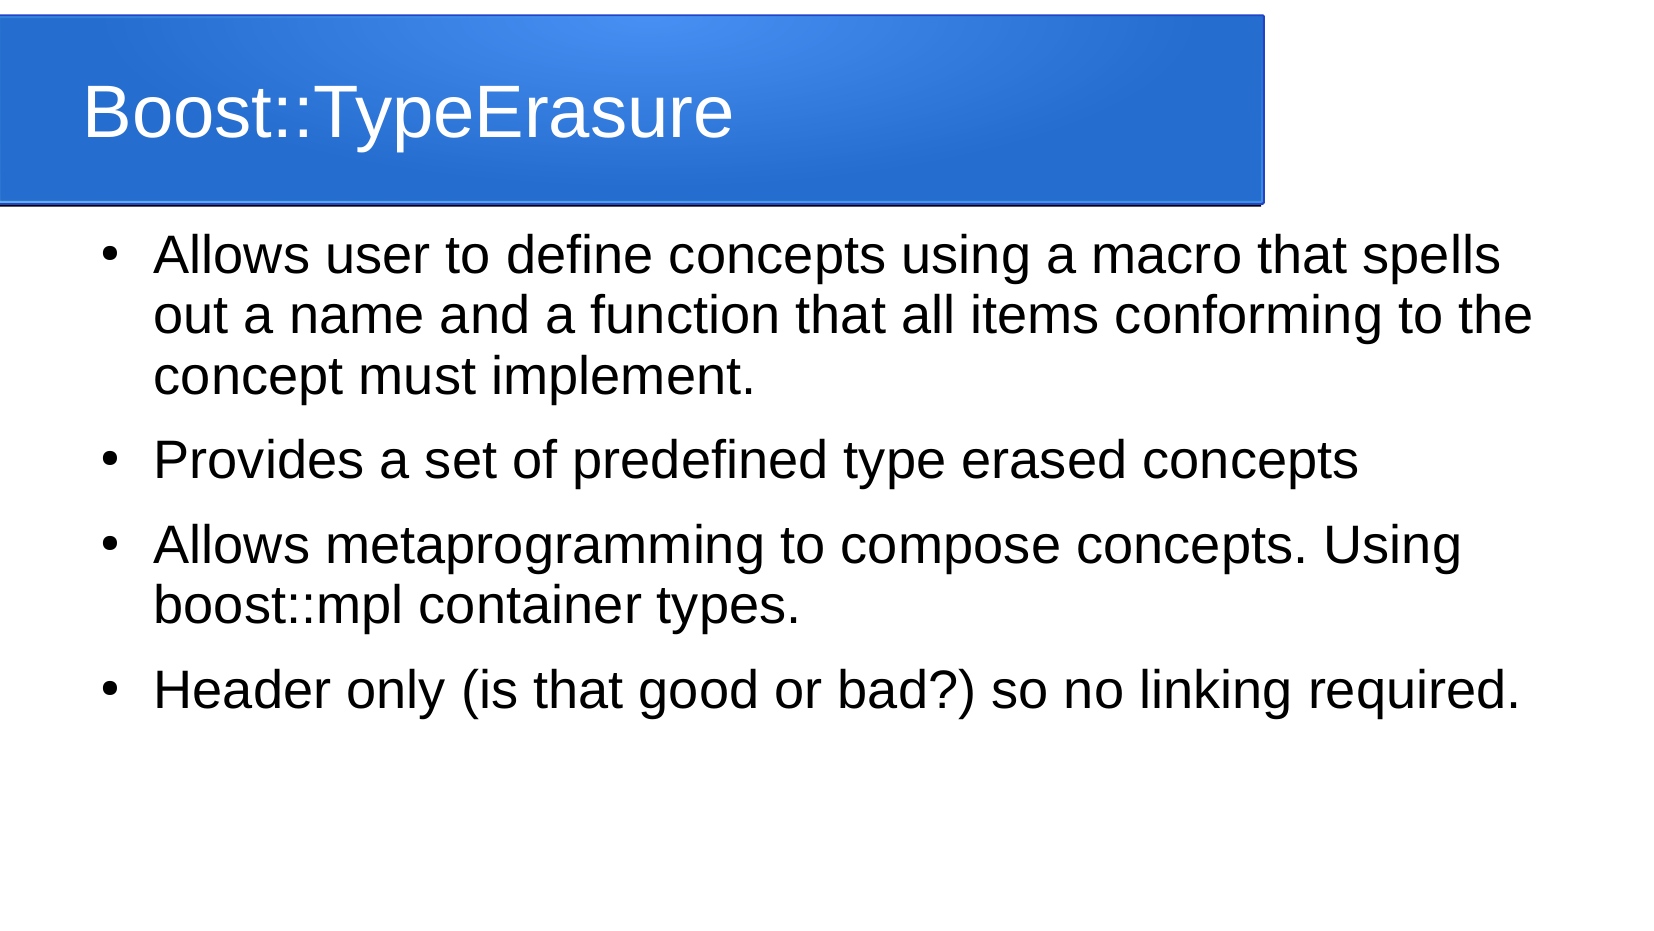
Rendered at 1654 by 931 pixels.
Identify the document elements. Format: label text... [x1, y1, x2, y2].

list Allows user to define concepts using a macro that spells out a name and a function that all items conforming to the concept must implement. Provides a set of predefined type erased concepts Allows metaprogramming to compose concepts. Using boost::mpl container types. Header only (is that good or bad?) so no linking required. [82, 224, 1571, 764]
title Boost::TypeErasure [82, 35, 1235, 189]
